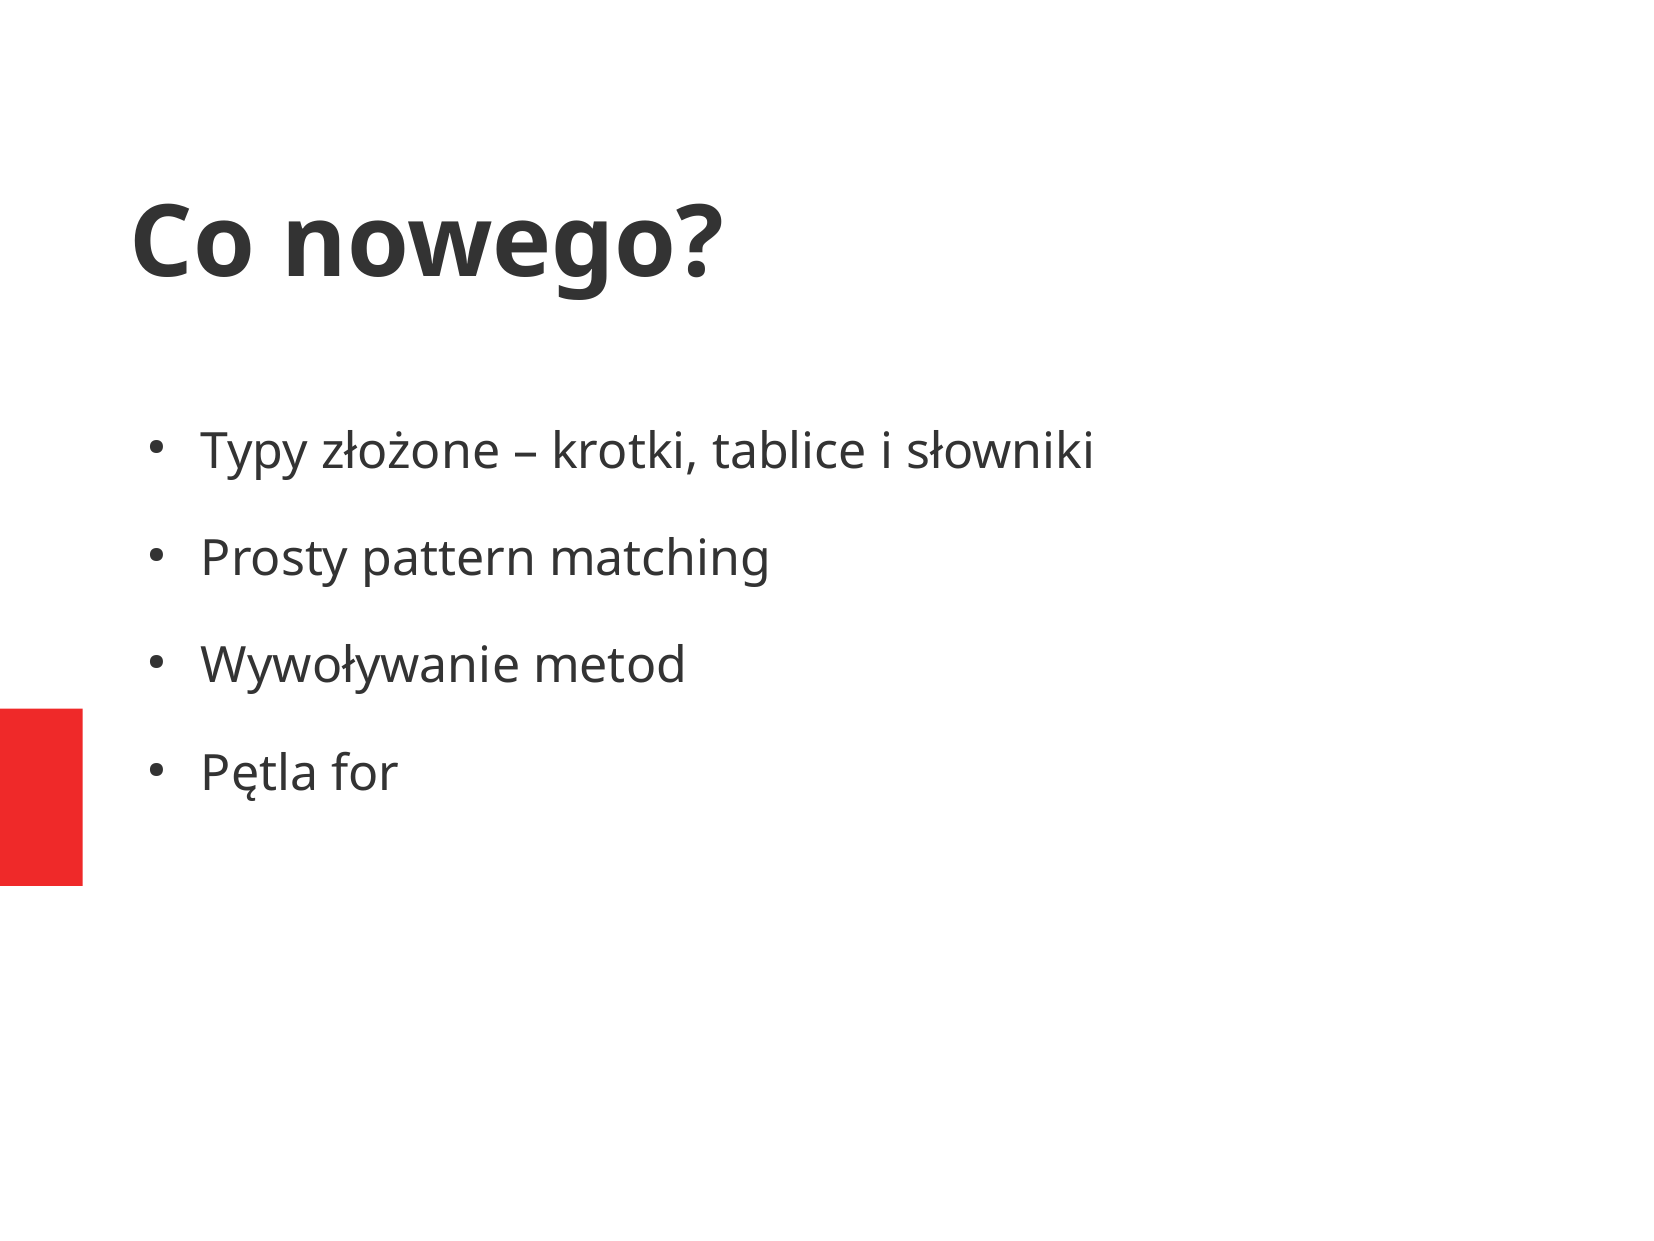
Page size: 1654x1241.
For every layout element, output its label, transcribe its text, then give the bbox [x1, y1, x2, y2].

list Typy złożone – krotki, tablice i słowniki Prosty pattern matching Wywoływanie metod Pętla for [129, 414, 1536, 1134]
title Co nowego? [129, 119, 1536, 356]
